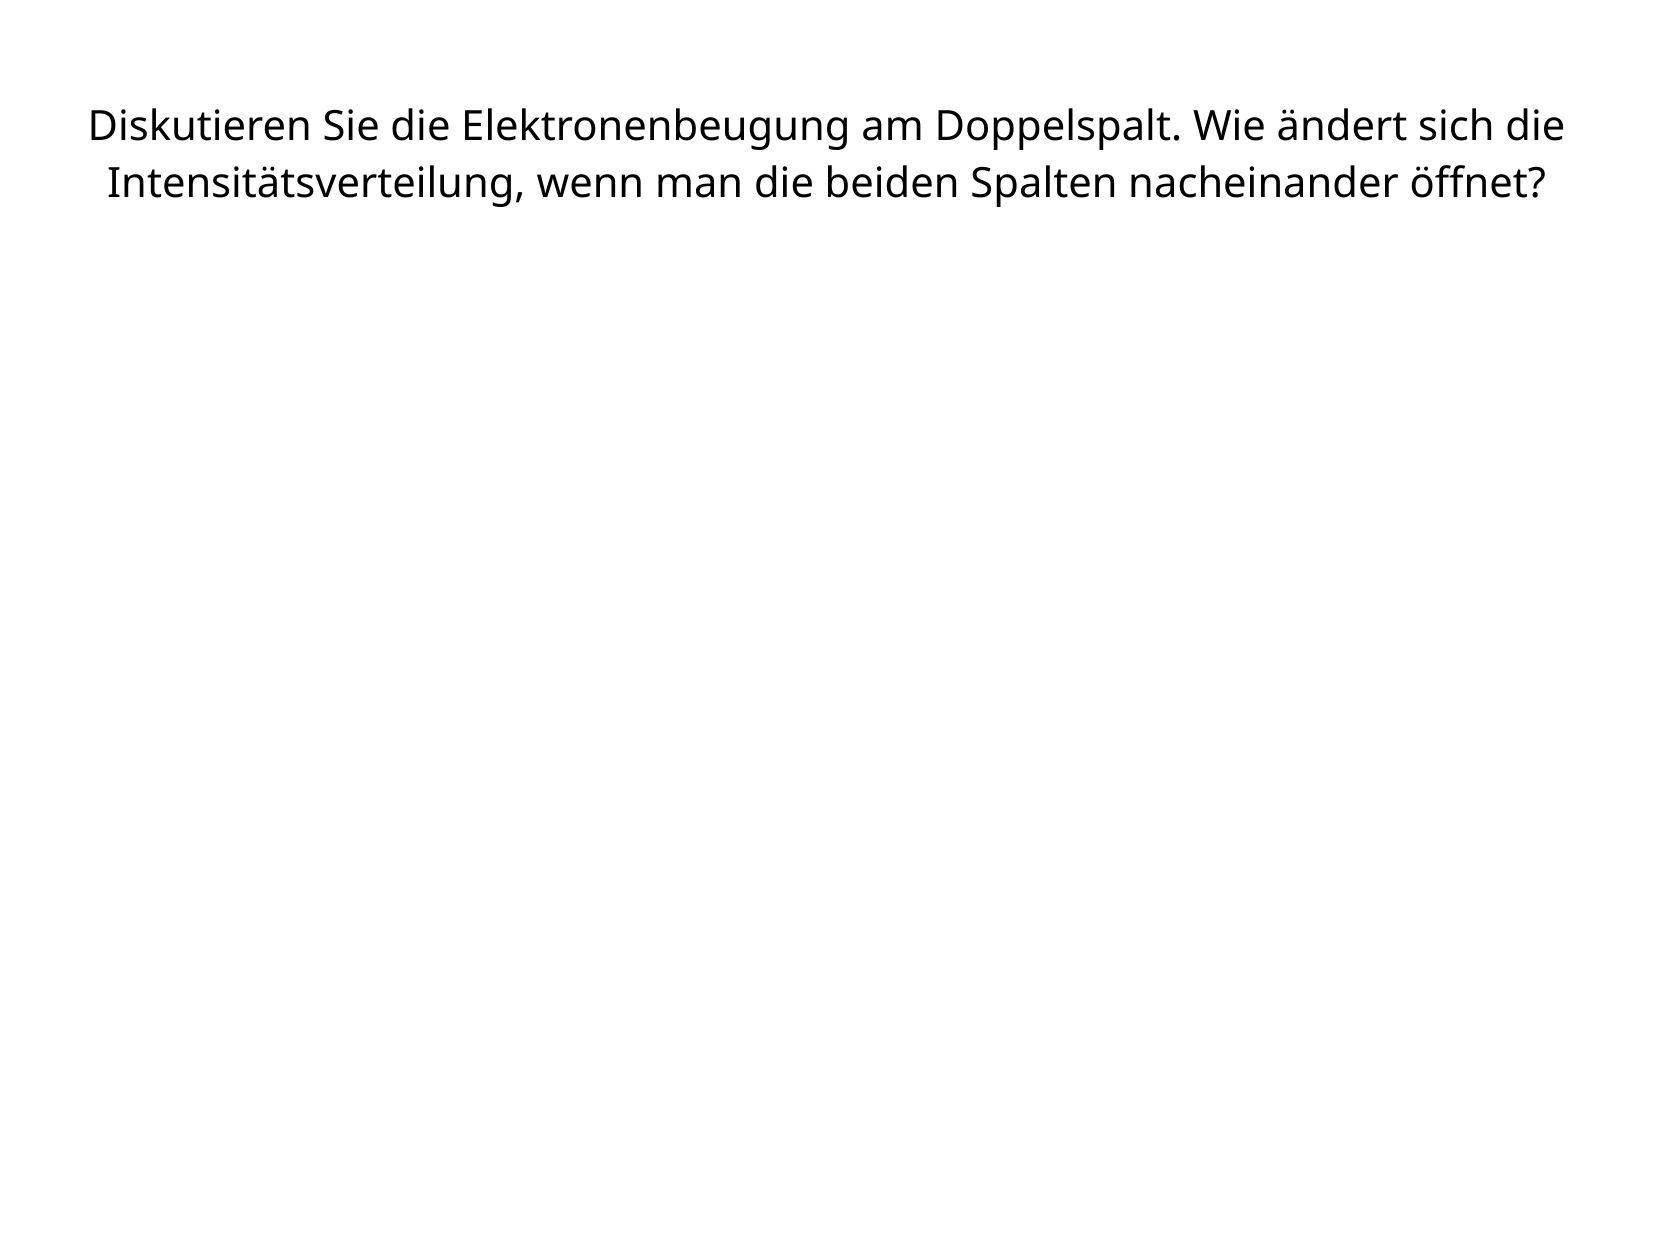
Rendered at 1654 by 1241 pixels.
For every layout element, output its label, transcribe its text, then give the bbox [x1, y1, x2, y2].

title Diskutieren Sie die Elektronenbeugung am Doppelspalt. Wie ändert sich die Intensitätsverteilung, wenn man die beiden Spalten nacheinander öffnet? [82, 49, 1571, 257]
